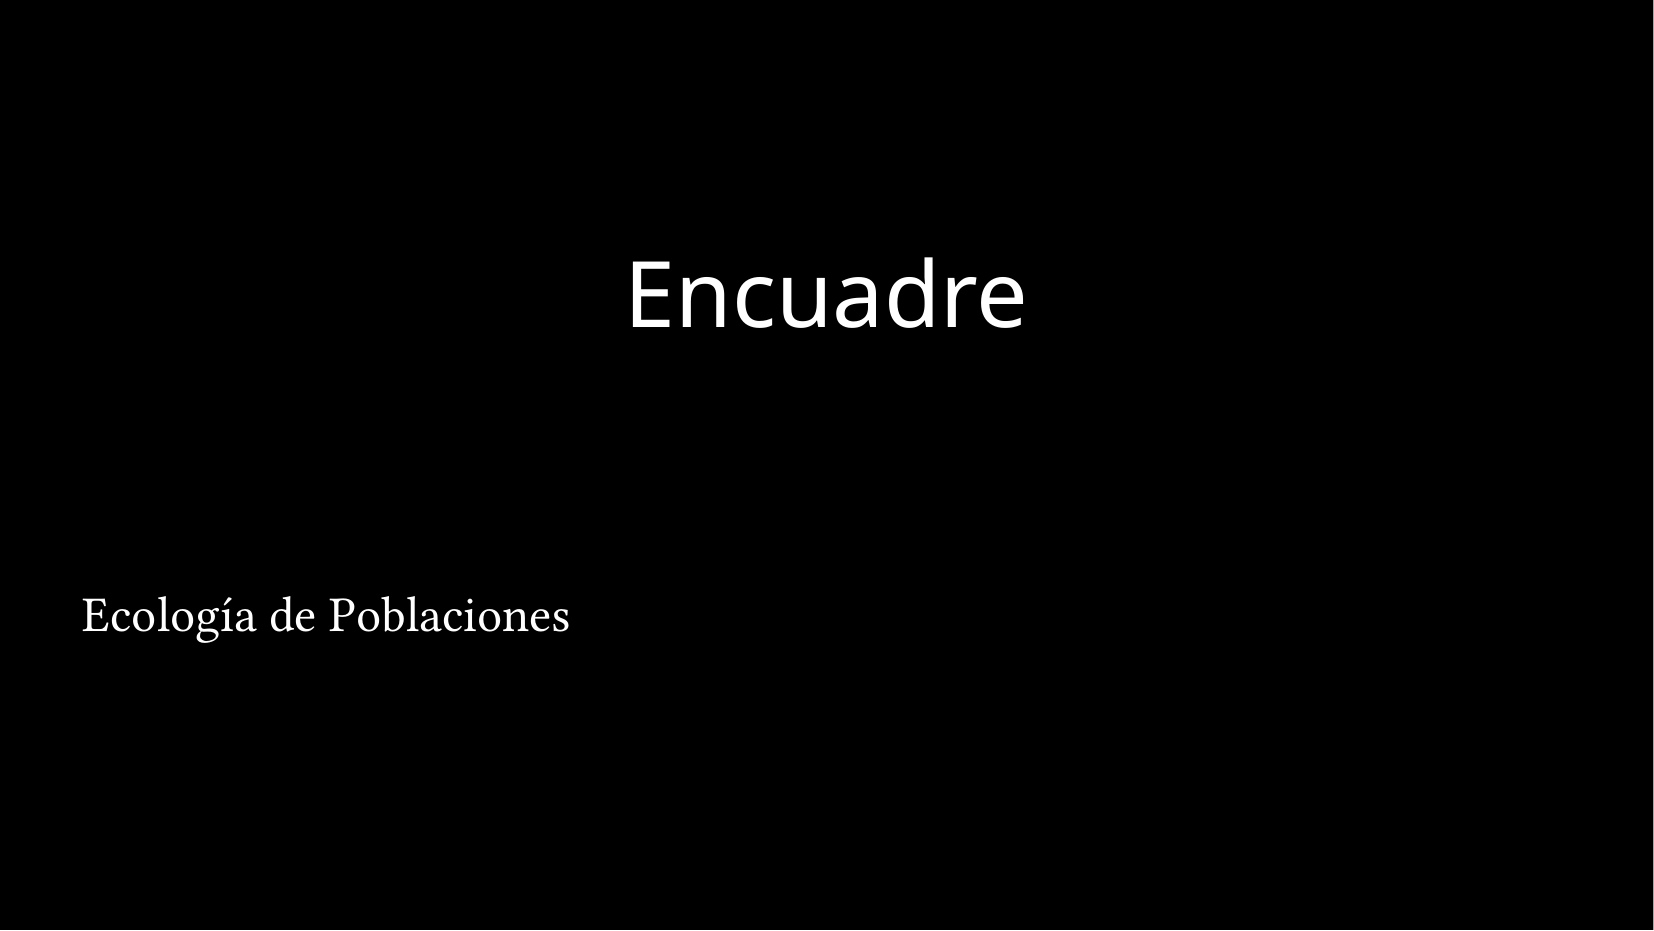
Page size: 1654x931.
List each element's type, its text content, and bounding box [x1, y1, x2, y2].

subtitle Ecología de Poblaciones [82, 472, 1571, 758]
title Encuadre [82, 214, 1571, 370]
